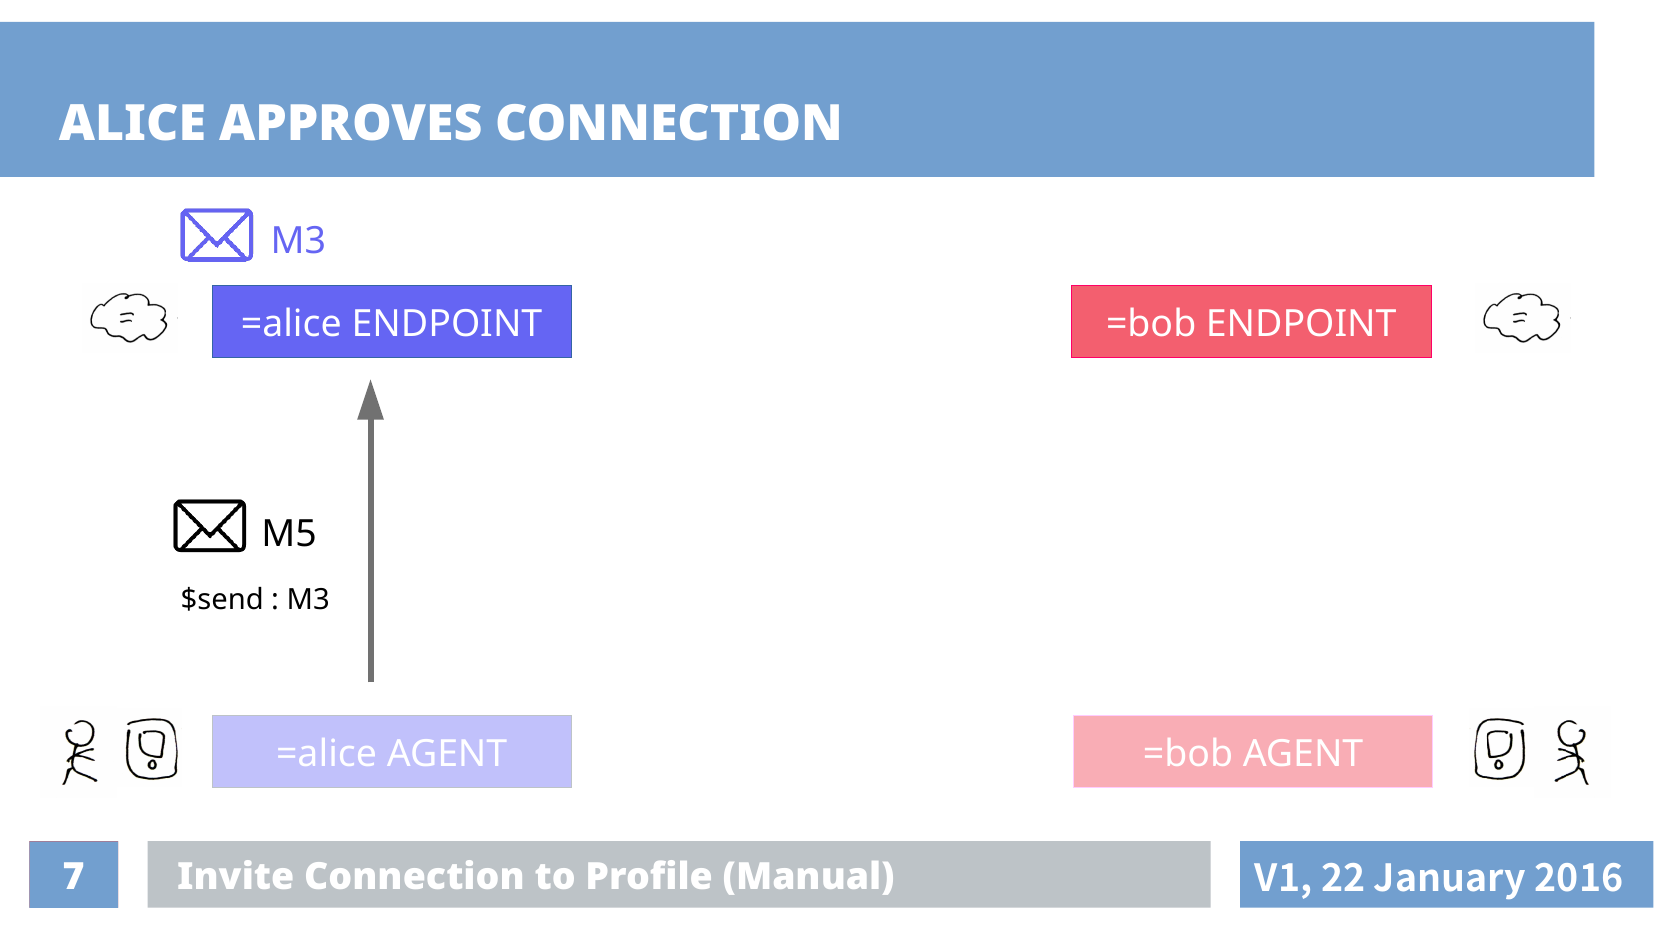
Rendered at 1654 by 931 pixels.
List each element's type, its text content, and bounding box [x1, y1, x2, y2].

picture [40, 706, 182, 798]
picture [177, 205, 256, 264]
picture [1469, 706, 1611, 798]
text_box =alice ENDPOINT [212, 285, 572, 358]
title ALICE APPROVES CONNECTION [58, 44, 1595, 155]
text_box =bob ENDPOINT [1071, 285, 1432, 358]
picture [82, 283, 178, 353]
text_box $send : M3 [0, 573, 348, 663]
text_box M3 [255, 206, 342, 265]
text_box =alice AGENT [212, 715, 572, 788]
text_box M5 [246, 499, 333, 558]
picture [1475, 283, 1571, 353]
picture [170, 496, 249, 555]
text_box =bob AGENT [1073, 715, 1433, 788]
